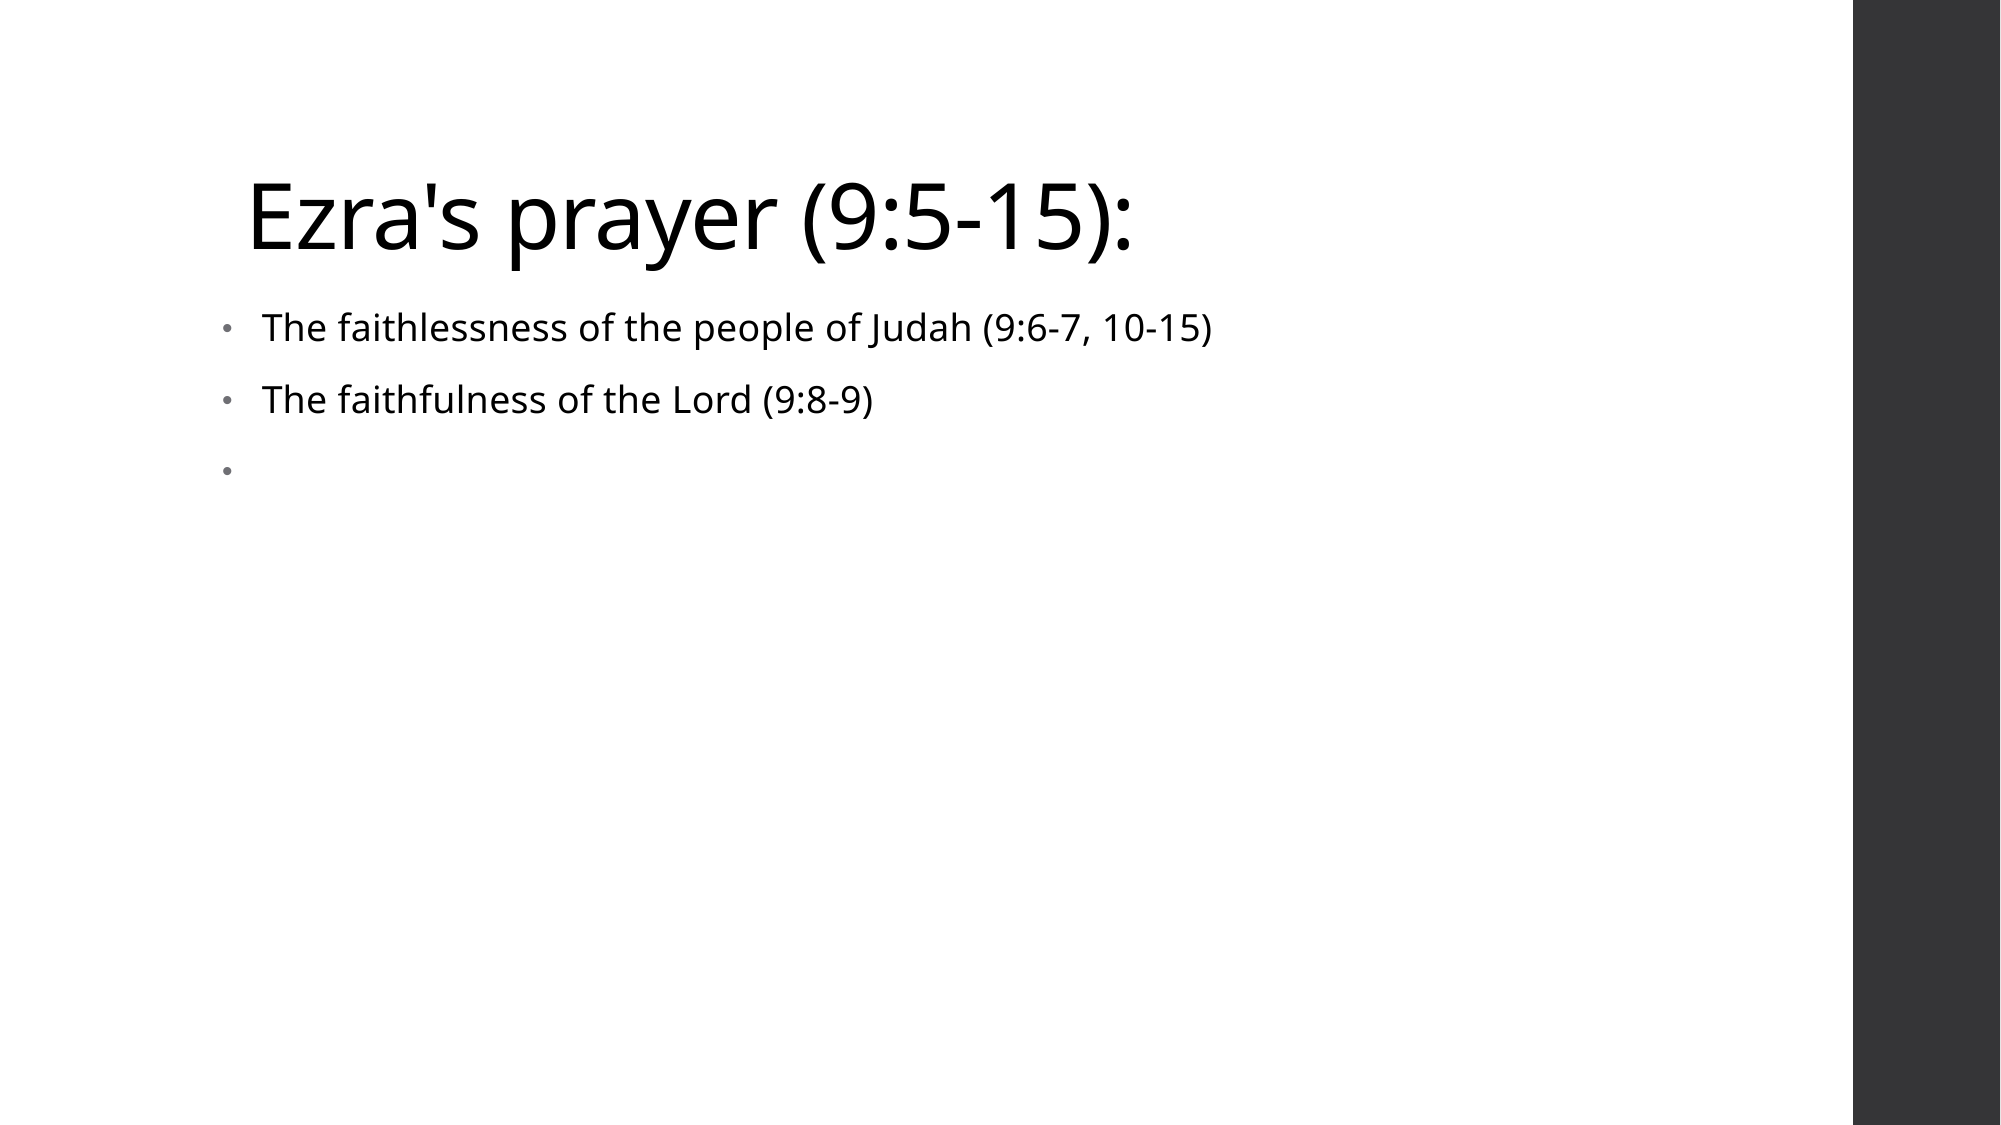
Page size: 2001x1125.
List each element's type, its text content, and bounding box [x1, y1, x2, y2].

title Ezra's prayer (9:5-15): [206, 60, 1797, 278]
list The faithlessness of the people of Judah (9:6-7, 10-15) The faithfulness of the Lord (9:8-9) [206, 299, 1617, 1014]
